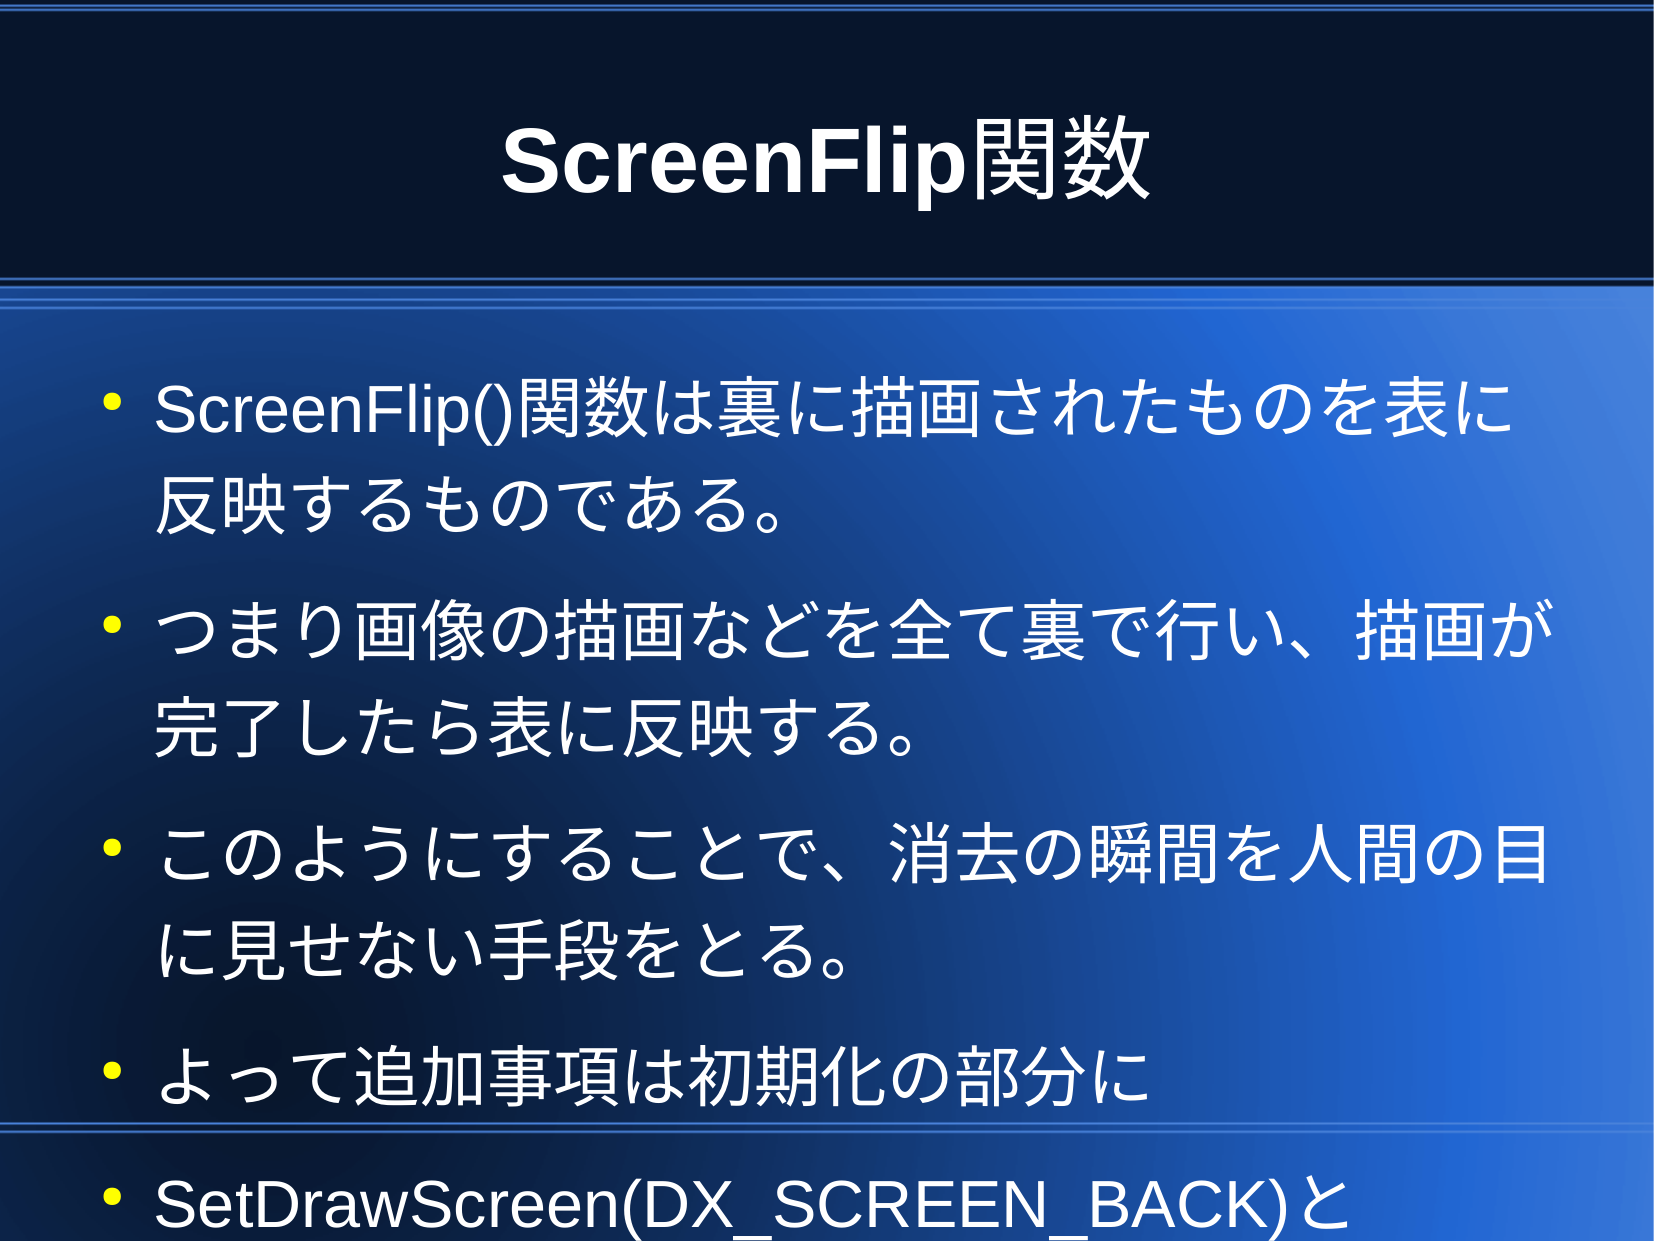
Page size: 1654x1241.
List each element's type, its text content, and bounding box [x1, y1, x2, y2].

picture [0, 0, 1654, 1241]
title ScreenFlip関数 [82, 49, 1571, 257]
list ScreenFlip()関数は裏に描画されたものを表に反映するものである。 つまり画像の描画などを全て裏で行い、描画が完了したら表に反映する。 このようにすることで、消去の瞬間を人間の目に見せない手段をとる。 よって追加事項は初期化の部分に SetDrawScreen(DX_SCREEN_BACK)と ループ内にScreenFlip()関数。 [82, 355, 1571, 1241]
